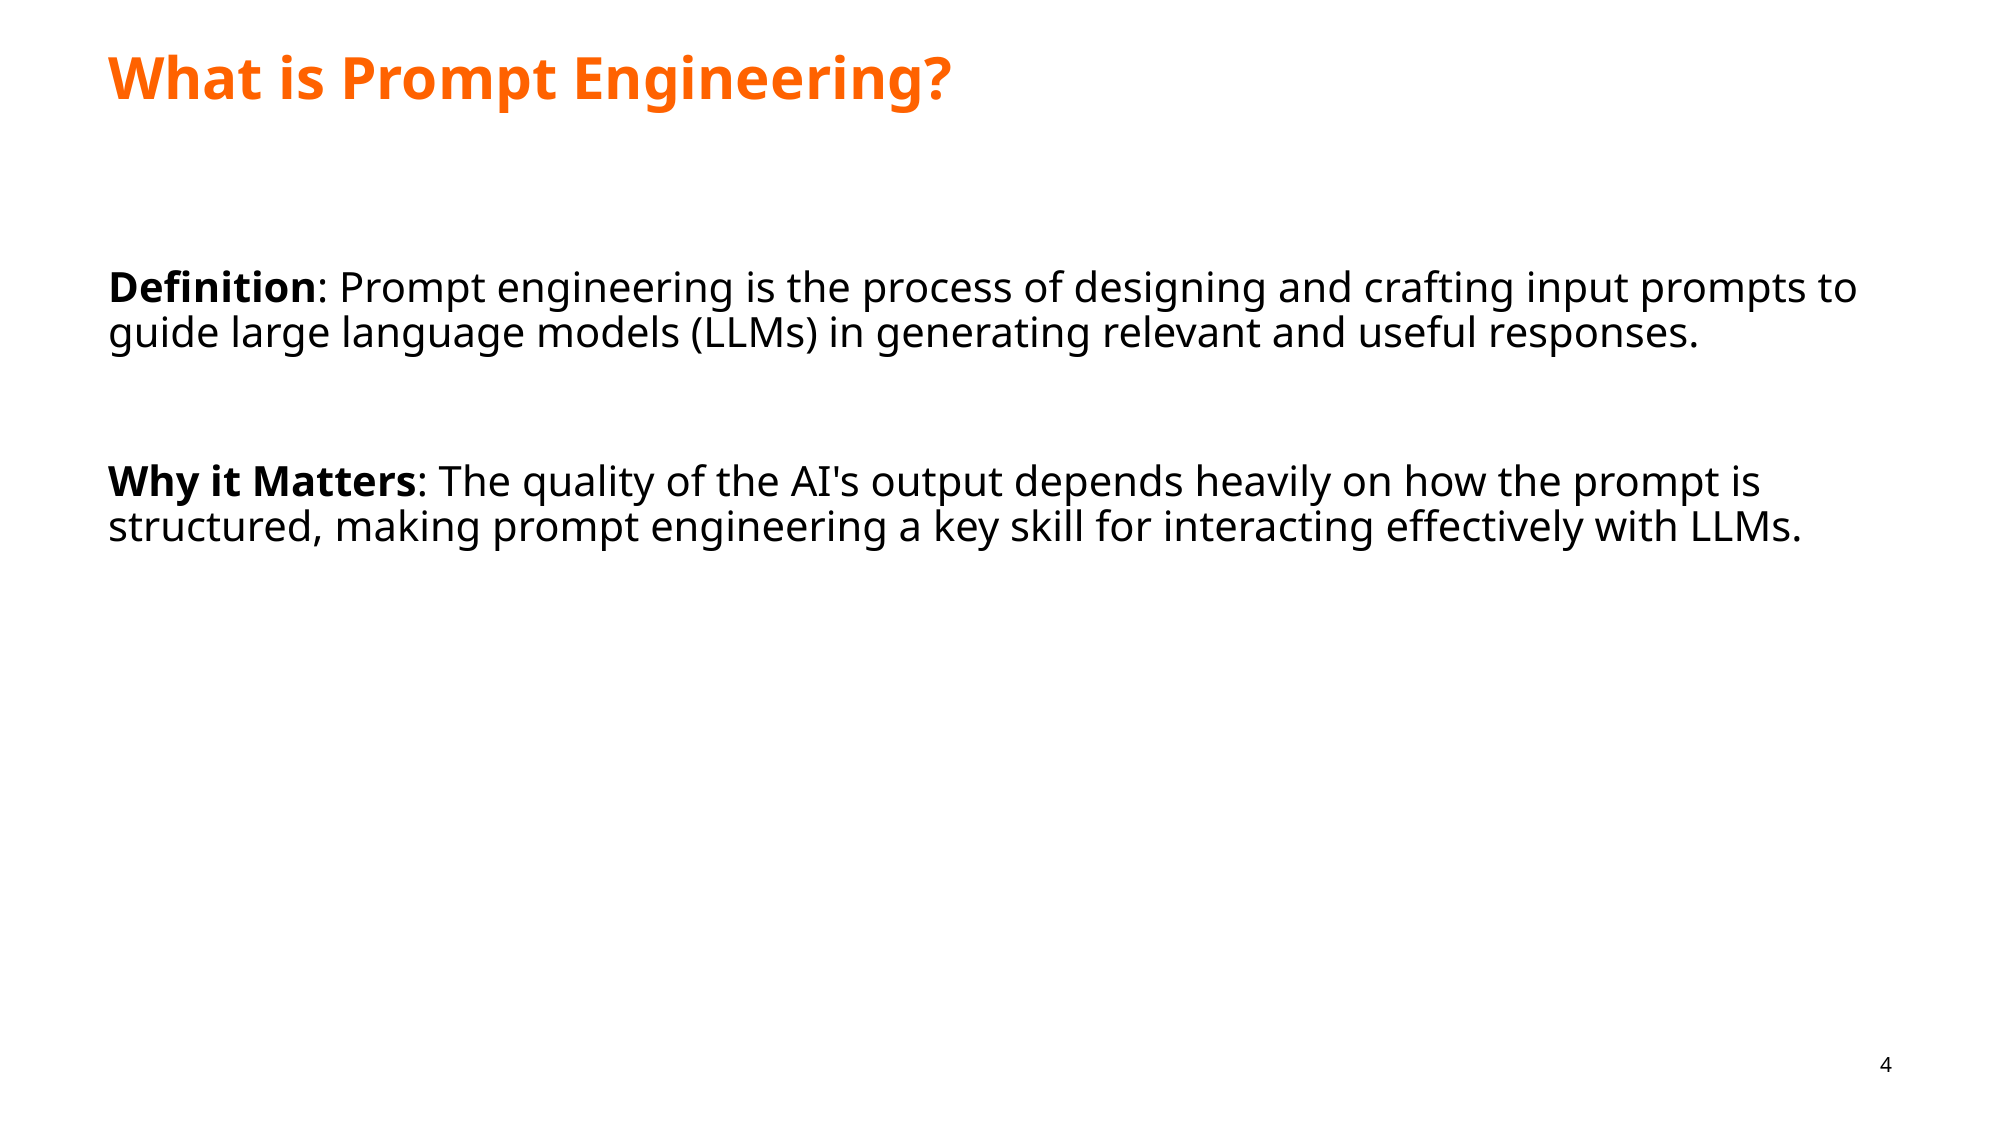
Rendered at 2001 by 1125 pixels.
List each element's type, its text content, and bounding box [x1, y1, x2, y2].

list Definition: Prompt engineering is the process of designing and crafting input prompts to guide large language models (LLMs) in generating relevant and useful responses. Why it Matters: The quality of the AI's output depends heavily on how the prompt is structured, making prompt engineering a key skill for interacting effectively with LLMs. [108, 187, 1893, 1017]
slide_number <number> [1810, 1050, 1892, 1082]
title What is Prompt Engineering? [108, 53, 1893, 187]
